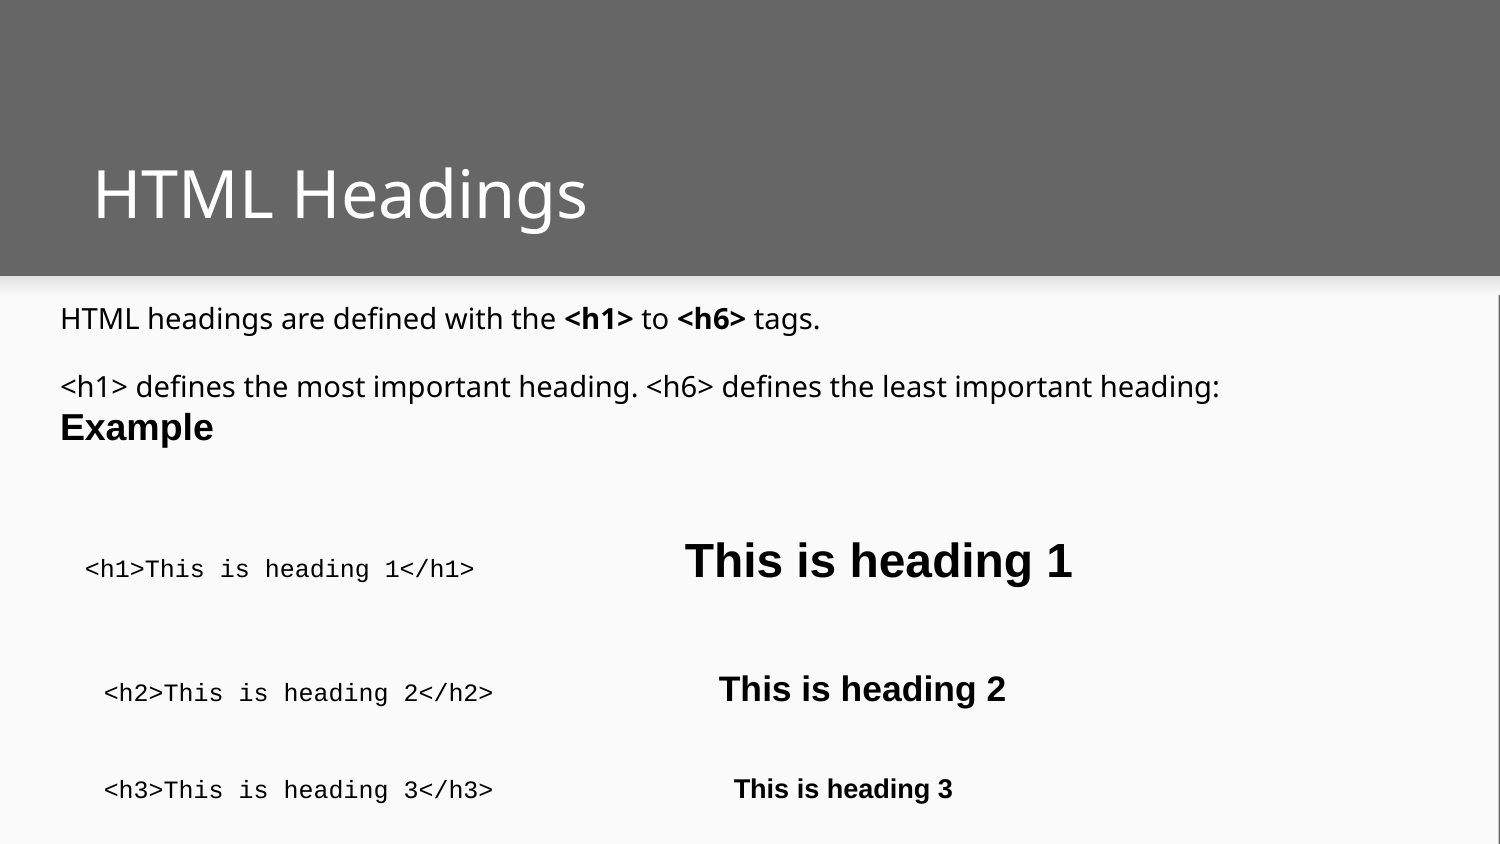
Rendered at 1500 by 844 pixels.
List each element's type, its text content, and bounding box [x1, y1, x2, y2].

title HTML Headings [77, 121, 1427, 248]
list HTML headings are defined with the <h1> to <h6> tags. <h1> defines the most important heading. <h6> defines the least important heading: Example <h1>This is heading 1</h1> This is heading 1 <h2>This is heading 2</h2> This is heading 2 <h3>This is heading 3</h3> This is heading 3 [45, 285, 1425, 766]
